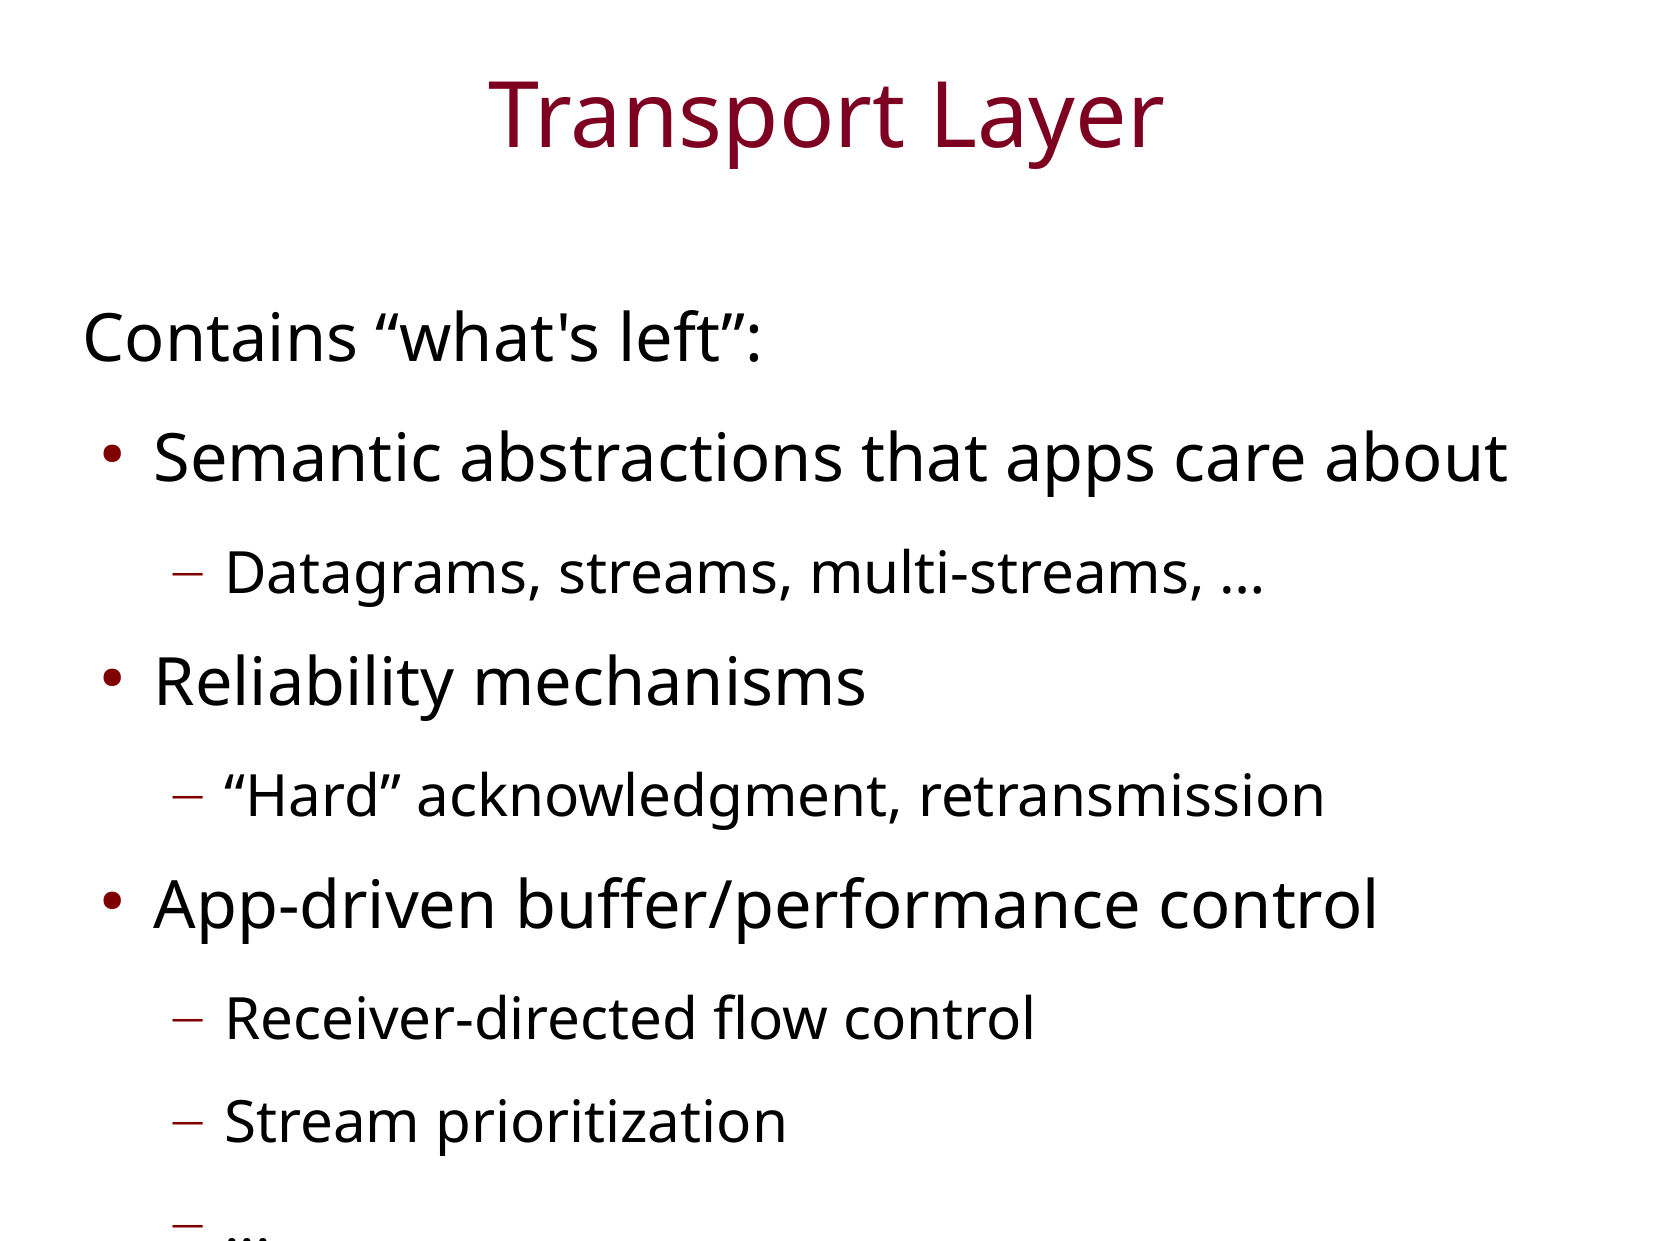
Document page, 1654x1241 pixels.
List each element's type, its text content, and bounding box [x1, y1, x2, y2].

list Contains “what's left”: Semantic abstractions that apps care about Datagrams, streams, multi-streams, … Reliability mechanisms “Hard” acknowledgment, retransmission App-driven buffer/performance control Receiver-directed flow control Stream prioritization ... [82, 290, 1571, 1144]
title Transport Layer [82, 8, 1571, 216]
